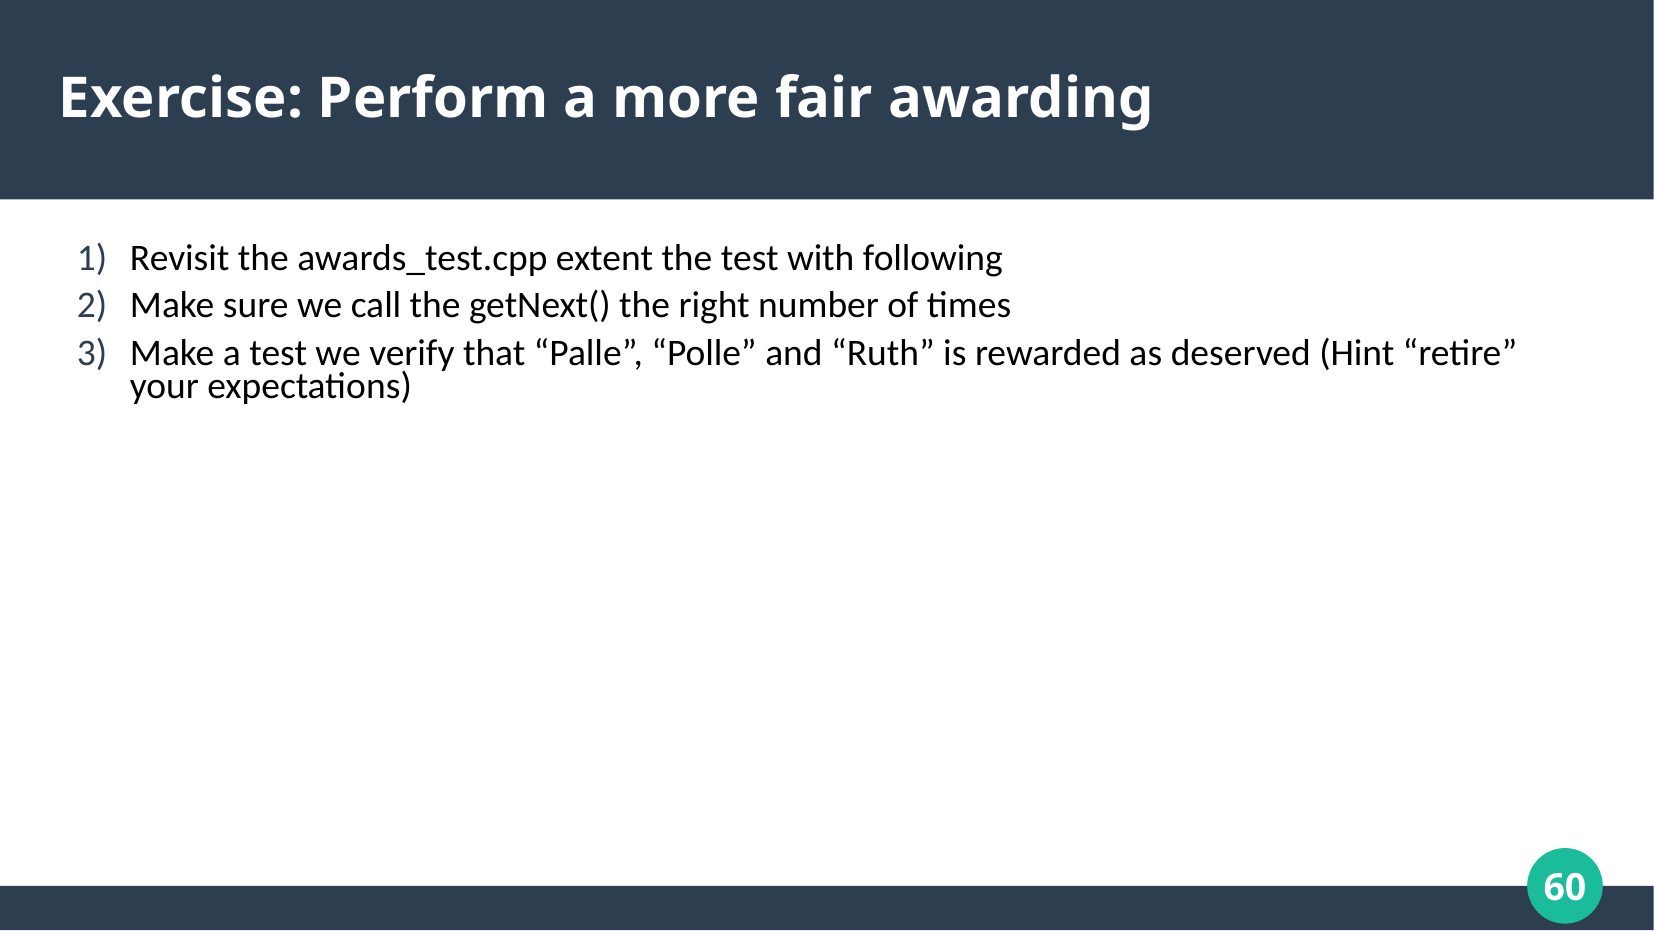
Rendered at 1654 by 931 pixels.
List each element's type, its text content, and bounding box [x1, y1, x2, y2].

title Exercise: Perform a more fair awarding [59, 37, 1595, 155]
list Revisit the awards_test.cpp extent the test with following Make sure we call the getNext() the right number of times Make a test we verify that “Palle”, “Polle” and “Ruth” is rewarded as deserved (Hint “retire” your expectations) [59, 243, 1595, 864]
